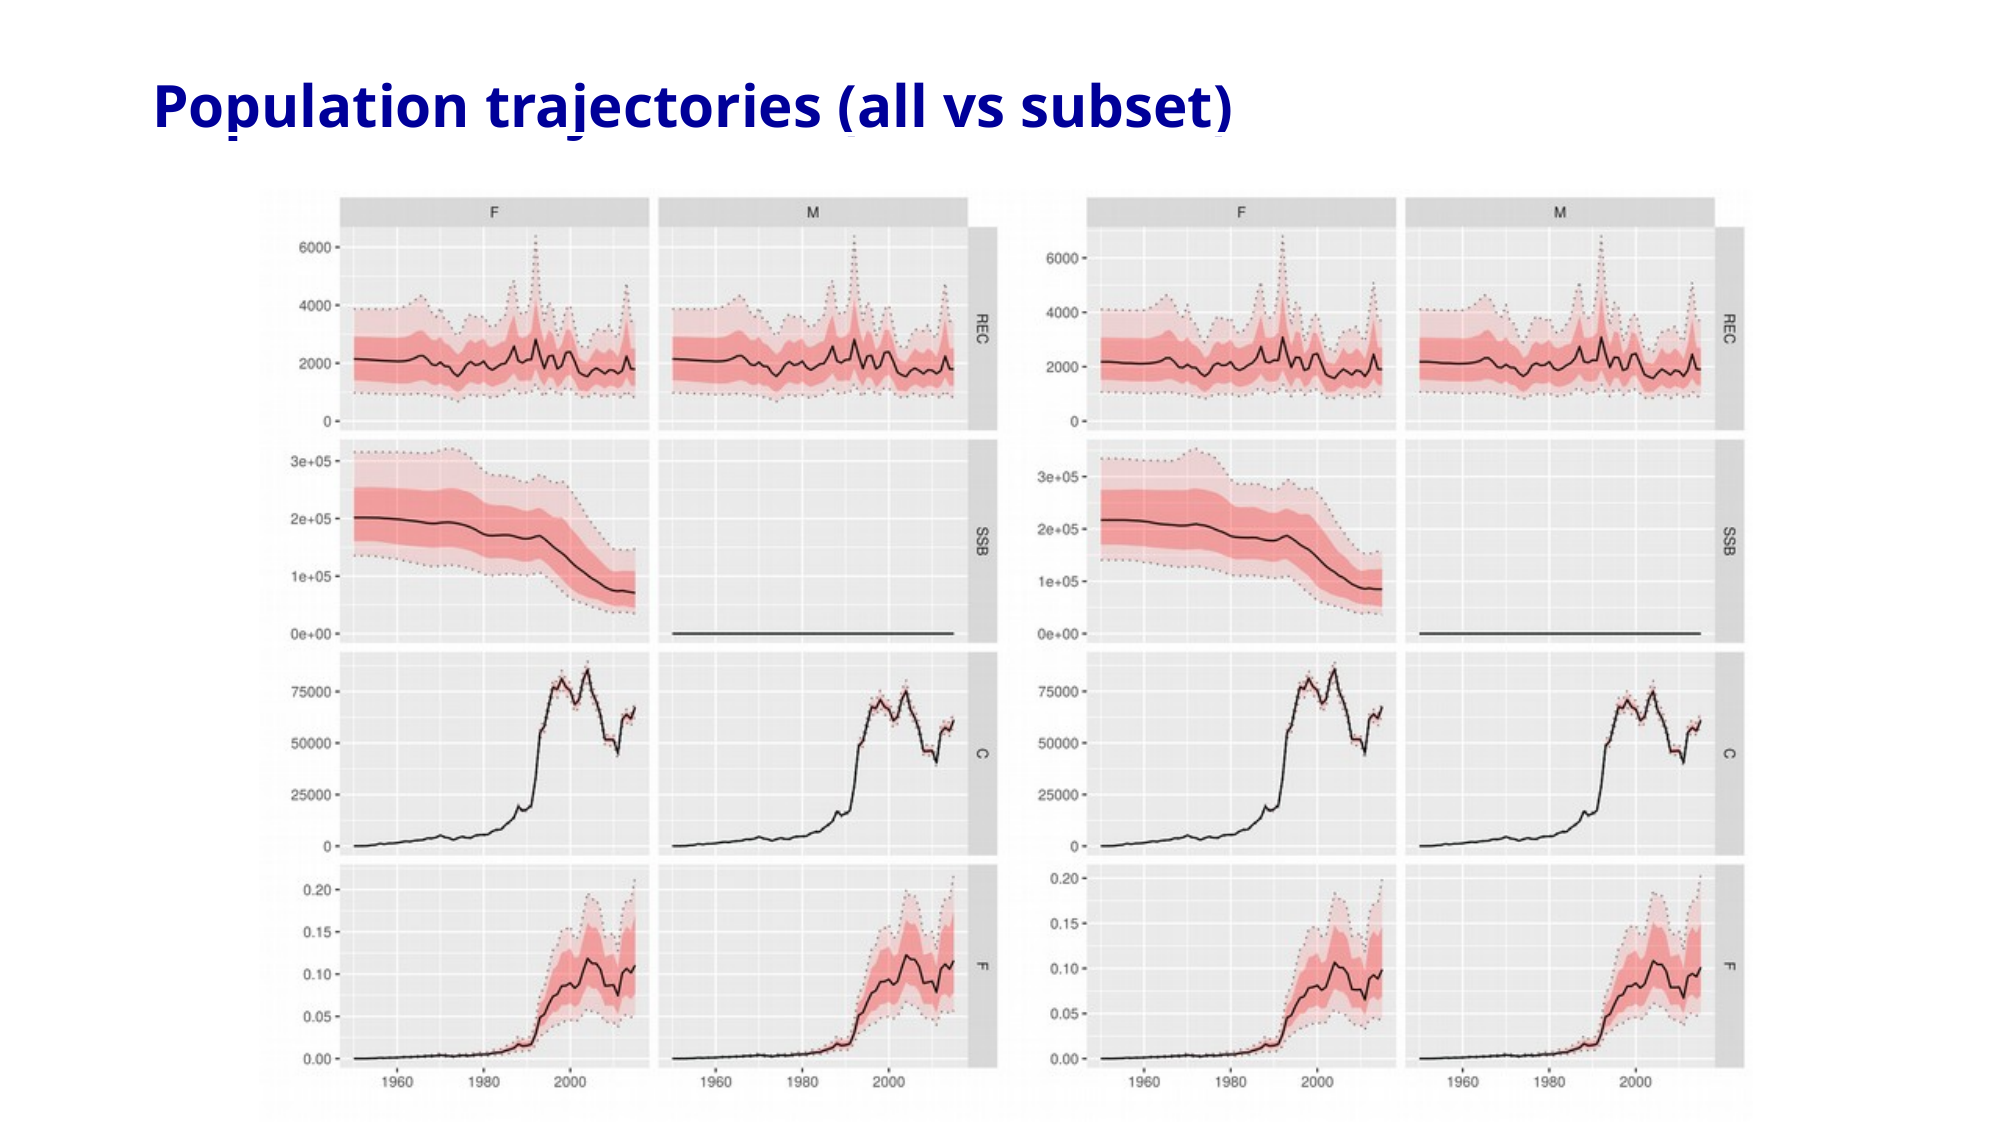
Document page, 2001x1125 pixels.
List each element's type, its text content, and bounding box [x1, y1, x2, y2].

text_box Population trajectories (all vs subset) [137, 0, 1863, 218]
picture [259, 188, 1753, 1122]
